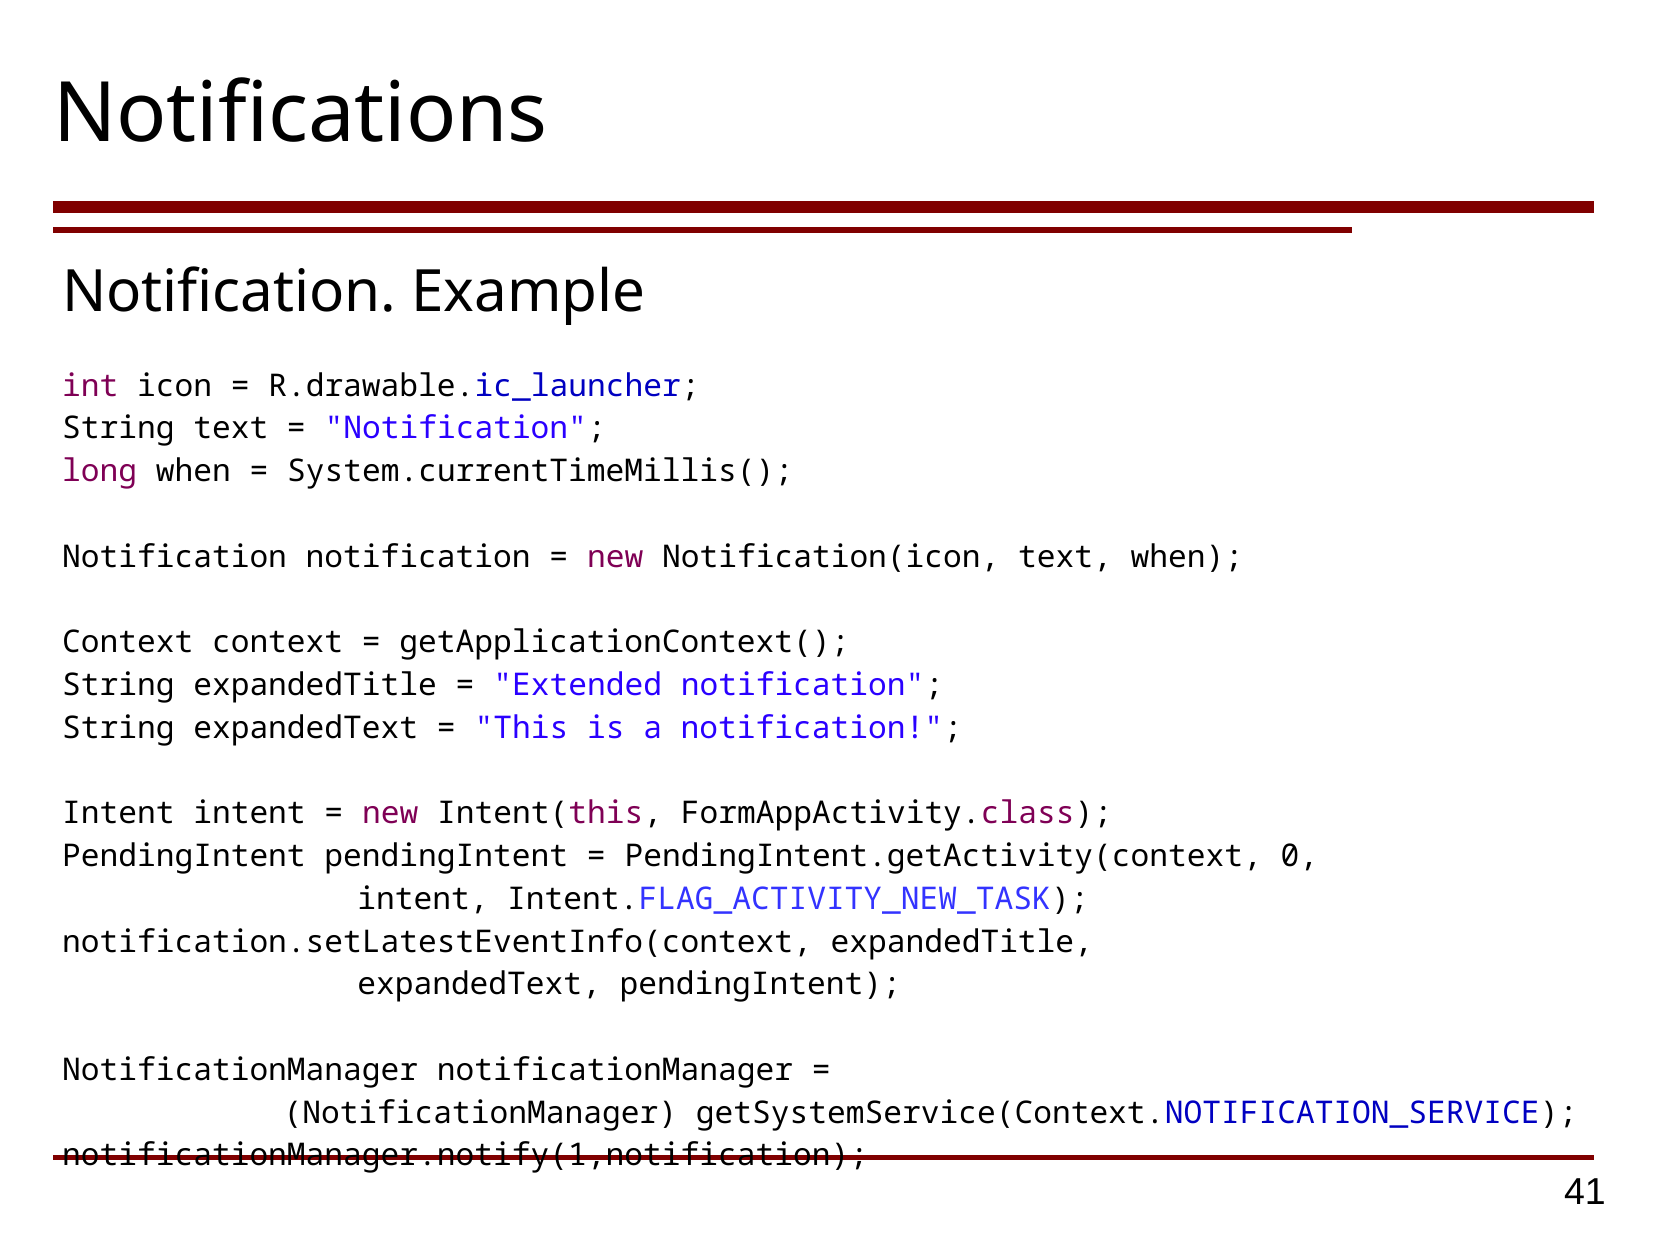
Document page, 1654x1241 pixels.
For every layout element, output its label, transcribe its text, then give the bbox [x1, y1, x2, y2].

text_box [607, 1109, 616, 1121]
text_box [1356, 1109, 1366, 1121]
text_box [775, 1109, 783, 1120]
subtitle Notifications [53, 48, 1542, 172]
text_box [1187, 1109, 1197, 1121]
text_box Notification. Example int icon = R.drawable.ic_launcher; String text = "Notification"; long when = System.currentTimeMillis(); Notification notification = new Notification(icon, text, when); Context context = getApplicationContext(); String expandedTitle = "Extended notification"; String expandedText = "This is a notification!"; Intent intent = new Intent(this, FormAppActivity.class); PendingIntent pendingIntent = PendingIntent.getActivity(context, 0, intent, Intent.FLAG_ACTIVITY_NEW_TASK); notification.setLatestEventInfo(context, expandedTitle, expandedText, pendingIntent); NotificationManager notificationManager = (NotificationManager) getSystemService(Context.NOTIFICATION_SERVICE); notificationManager.notify(1,notification); [47, 242, 1613, 1109]
text_box [438, 1115, 446, 1121]
text_box [58, 1109, 1408, 1152]
text_box [588, 1115, 596, 1121]
text_box [326, 1109, 335, 1121]
text_box [550, 1115, 558, 1121]
text_box <number> [35, 1163, 1654, 1221]
text_box [1038, 1109, 1047, 1121]
text_box [700, 1109, 709, 1121]
text_box [925, 1109, 933, 1120]
text_box [494, 1109, 503, 1121]
